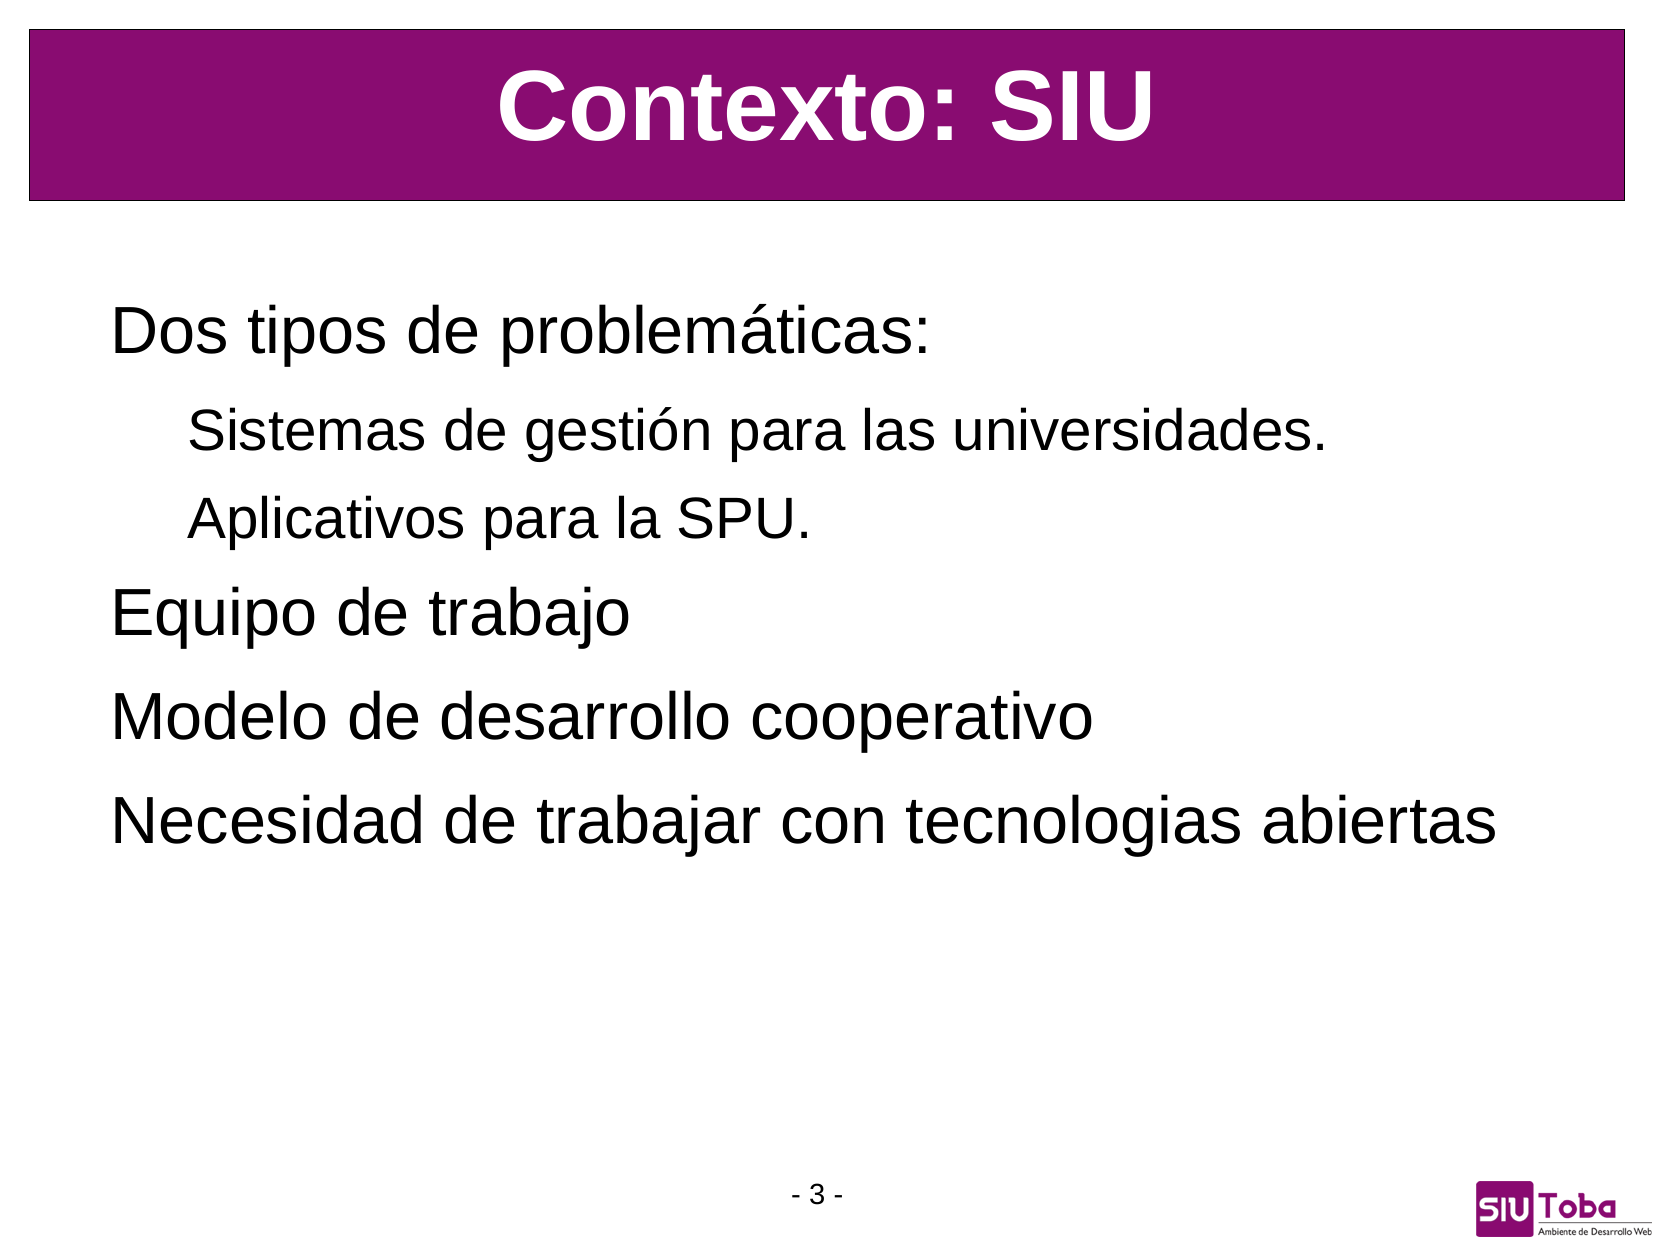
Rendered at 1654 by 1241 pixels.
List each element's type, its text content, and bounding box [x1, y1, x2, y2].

picture [1576, 1181, 1652, 1237]
title Contexto: SIU [59, 47, 1595, 166]
list Dos tipos de problemáticas: Sistemas de gestión para las universidades. Aplicativos para la SPU. Equipo de trabajo Modelo de desarrollo cooperativo Necesidad de trabajar con tecnologias abiertas [92, 293, 1576, 1241]
